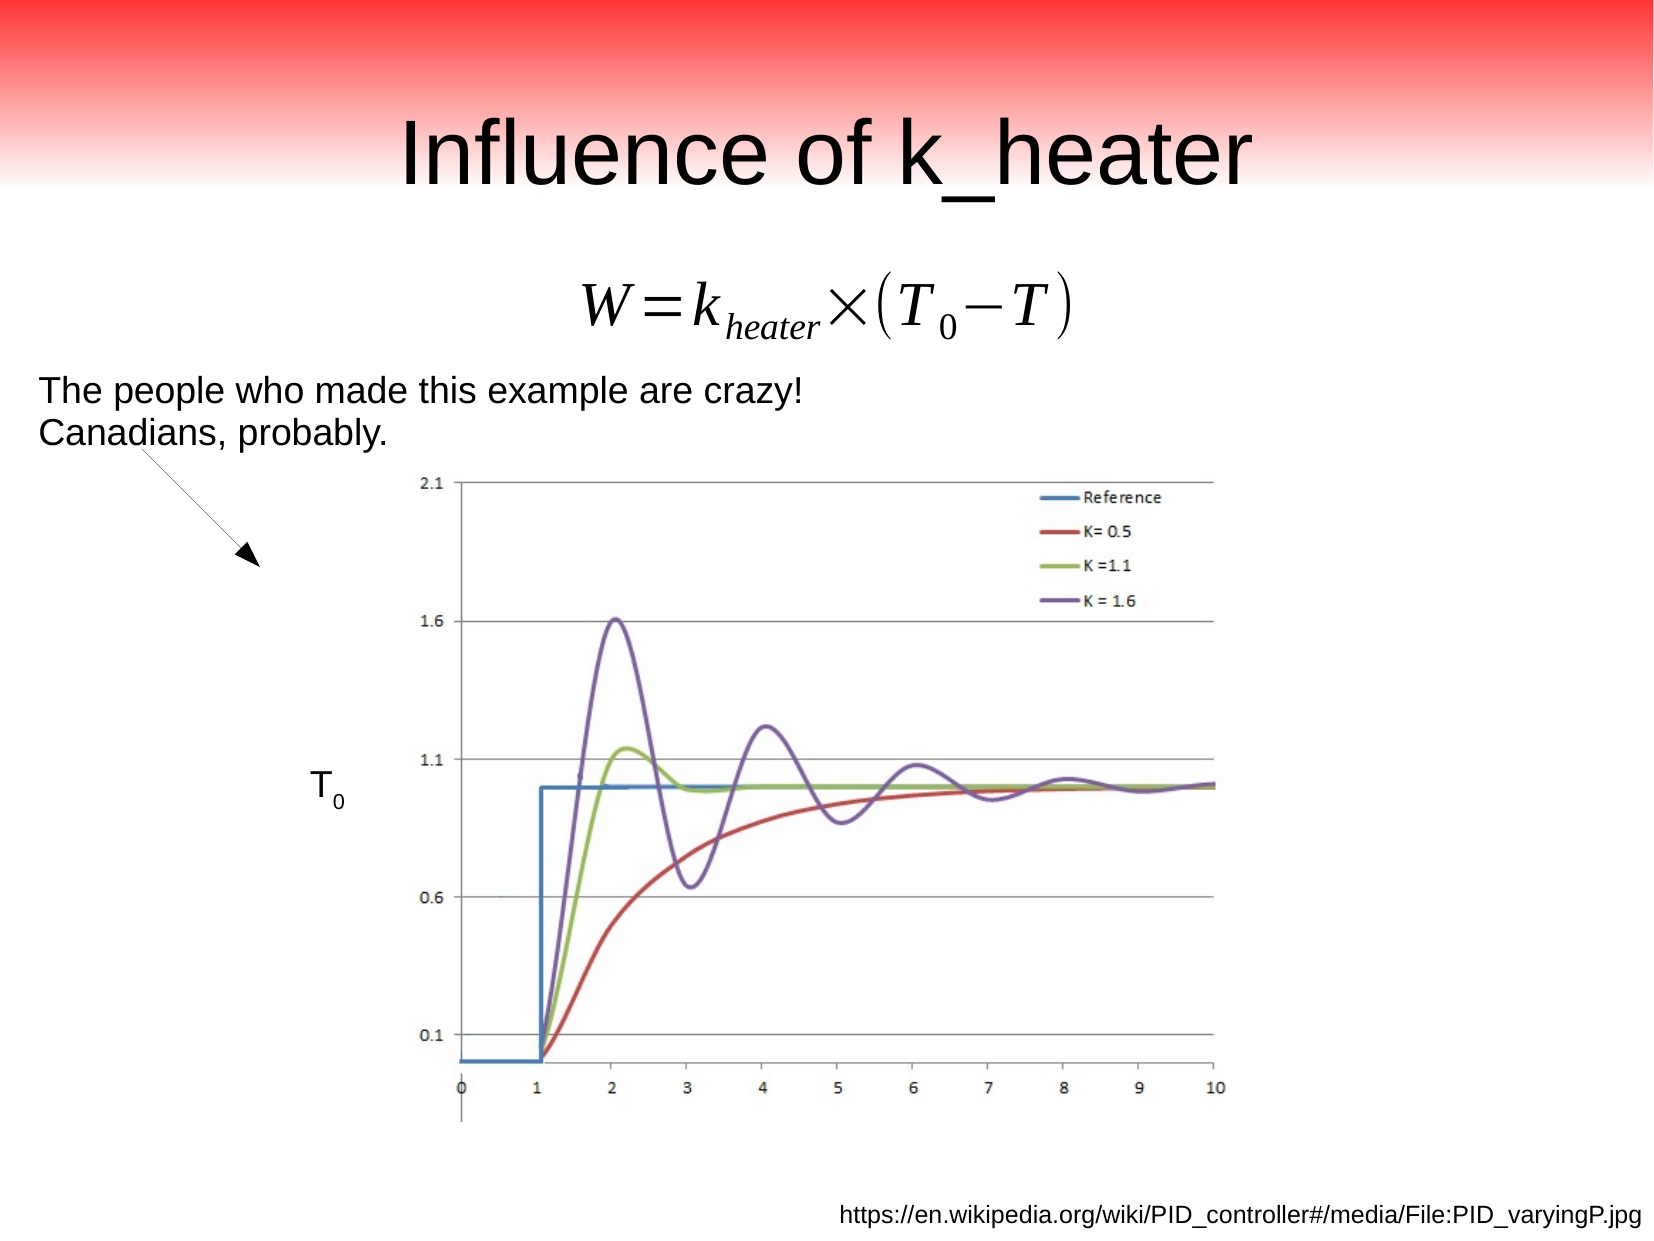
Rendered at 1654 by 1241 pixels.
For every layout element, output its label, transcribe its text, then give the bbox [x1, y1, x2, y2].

text_box The people who made this example are crazy! Canadians, probably. [23, 362, 819, 462]
text_box [0, 0, 1654, 189]
picture [407, 472, 1247, 1123]
text_box https://en.wikipedia.org/wiki/PID_controller#/media/File:PID_varyingP.jpg [824, 1192, 1654, 1241]
title Influence of k_heater [82, 49, 1571, 257]
chart [571, 268, 1082, 348]
text_box T0 [295, 755, 426, 864]
